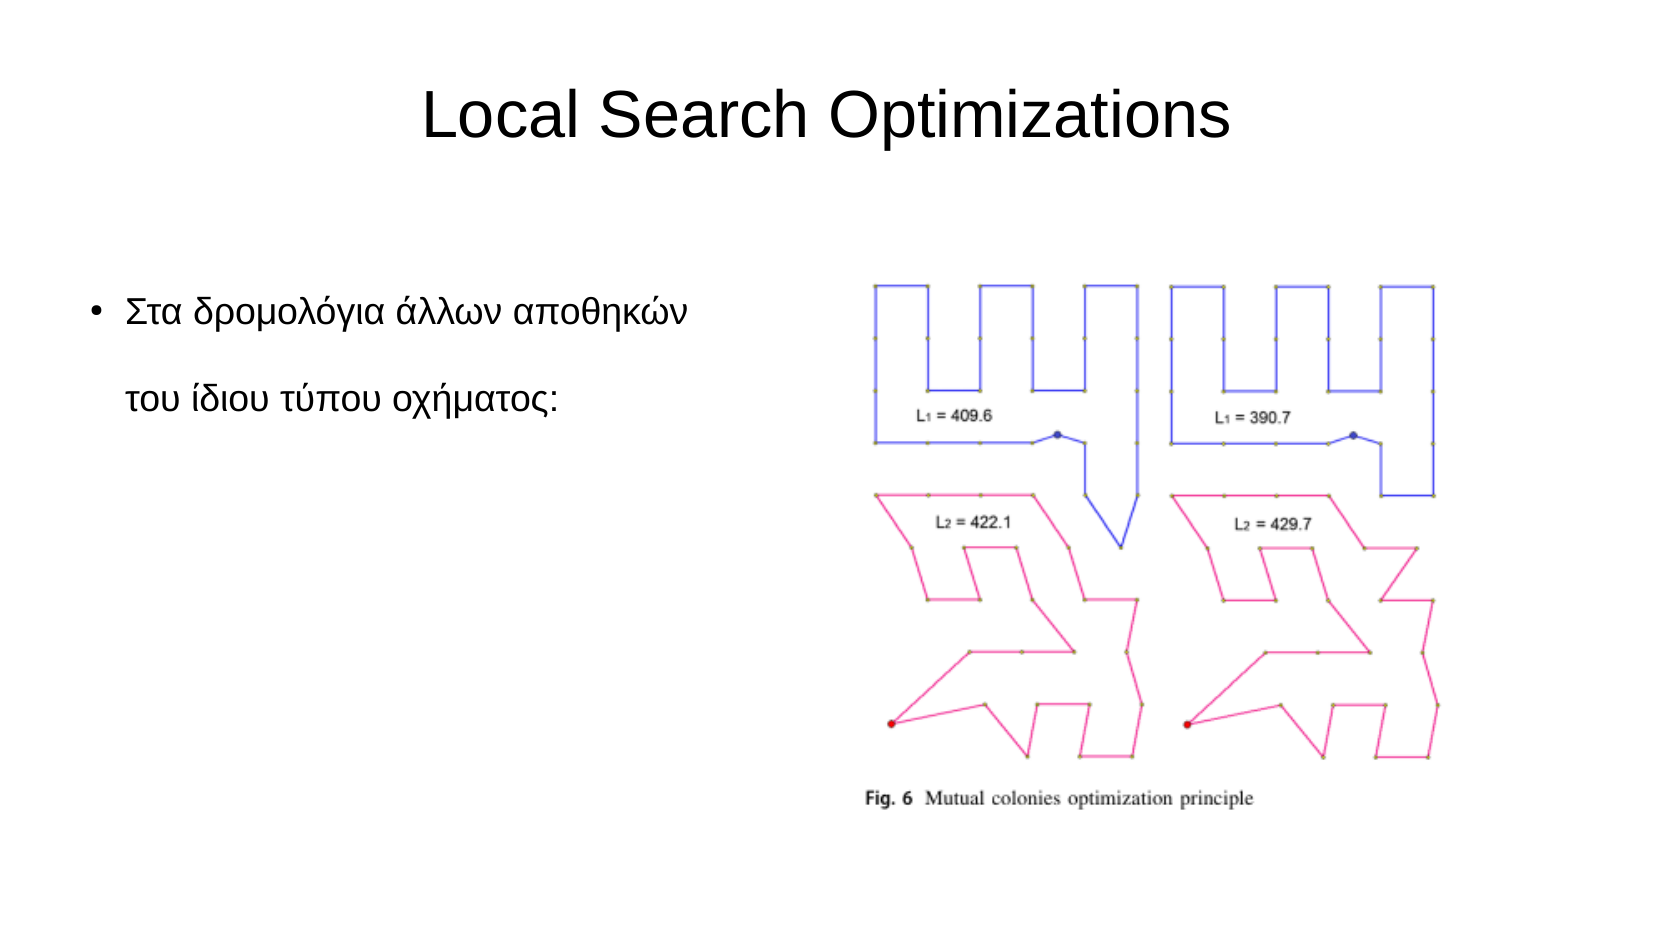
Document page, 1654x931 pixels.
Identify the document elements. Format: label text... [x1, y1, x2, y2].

text_box Στα δρομολόγια άλλων αποθηκών του ίδιου τύπου οχήματος: [75, 262, 1576, 427]
picture [851, 270, 1463, 826]
title Local Search Optimizations [82, 37, 1571, 193]
